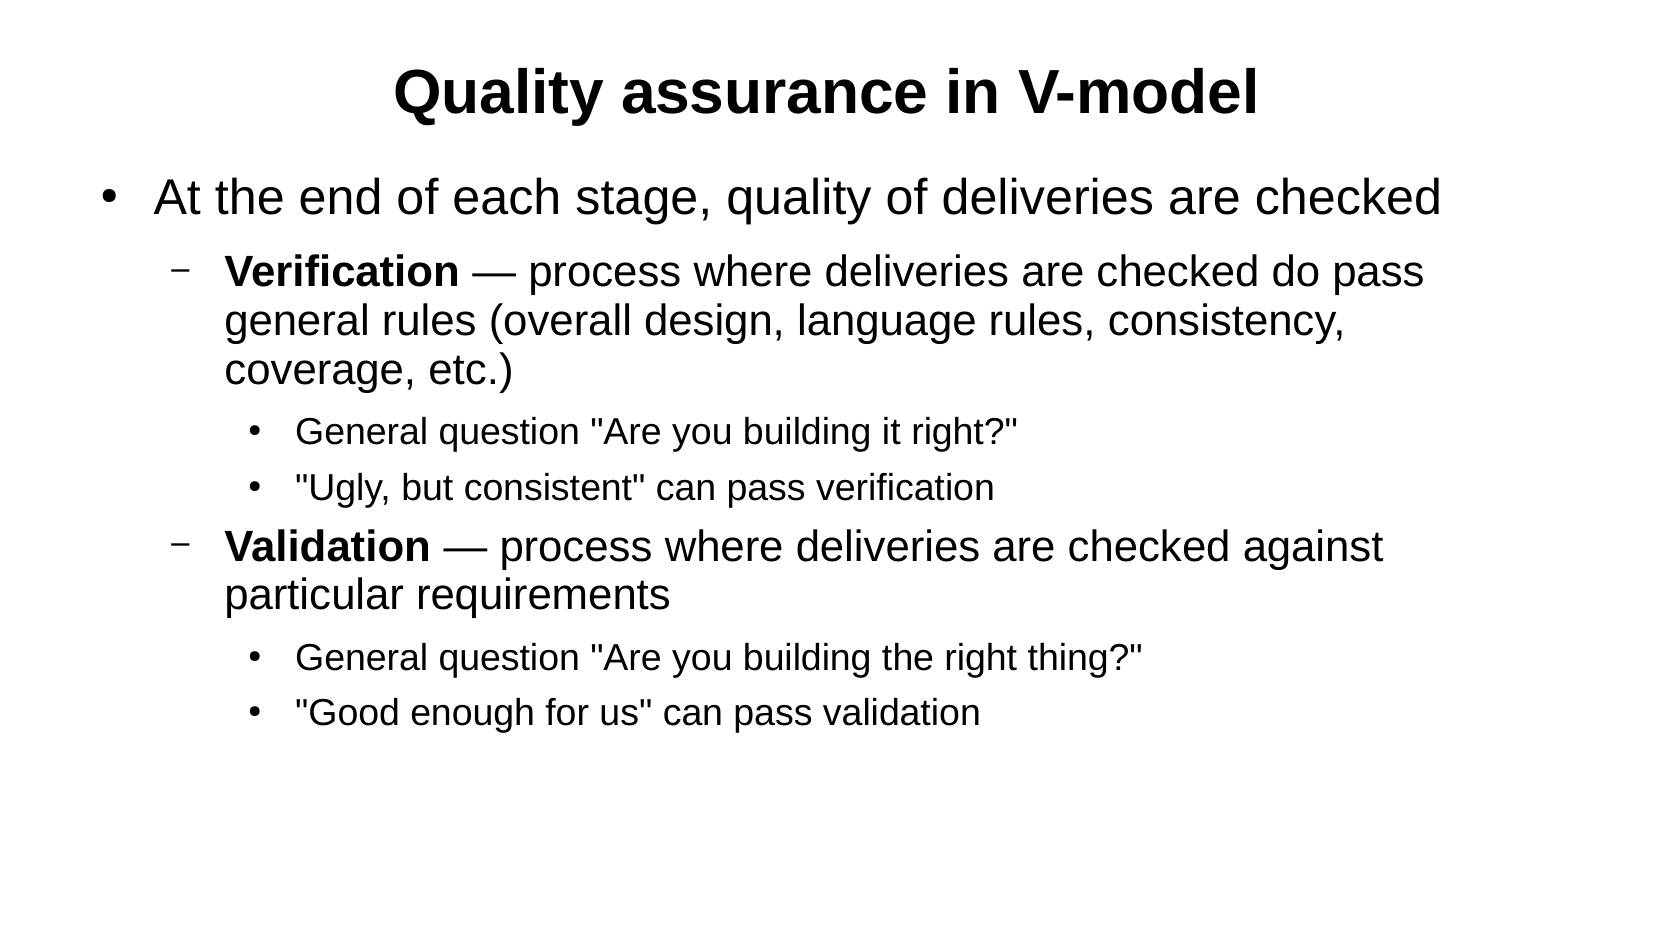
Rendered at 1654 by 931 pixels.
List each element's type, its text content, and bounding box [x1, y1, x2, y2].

title Quality assurance in V-model [82, 37, 1571, 147]
list At the end of each stage, quality of deliveries are checked Verification — process where deliveries are checked do pass general rules (overall design, language rules, consistency, coverage, etc.) General question "Are you building it right?" "Ugly, but consistent" can pass verification Validation — process where deliveries are checked against particular requirements General question "Are you building the right thing?" "Good enough for us" can pass validation [82, 168, 1538, 889]
